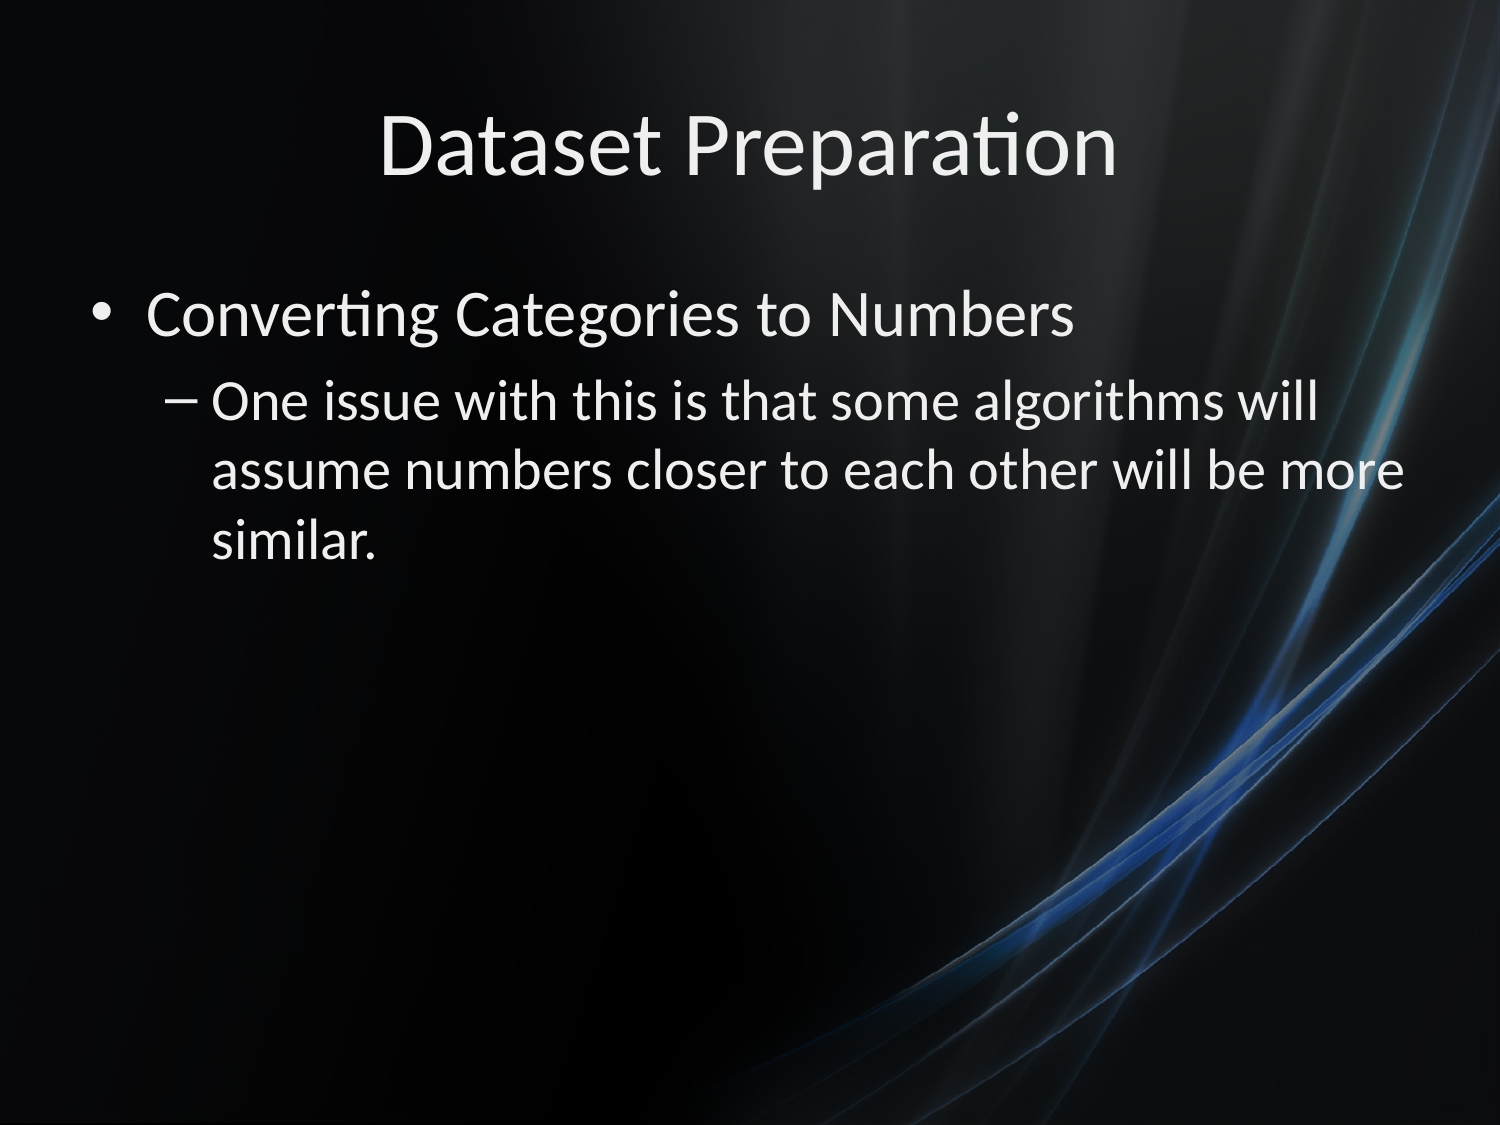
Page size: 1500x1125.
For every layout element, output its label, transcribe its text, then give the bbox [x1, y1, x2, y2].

picture [0, 0, 1500, 1125]
list Converting Categories to Numbers One issue with this is that some algorithms will assume numbers closer to each other will be more similar. [75, 262, 1425, 1005]
title Dataset Preparation [75, 45, 1425, 233]
